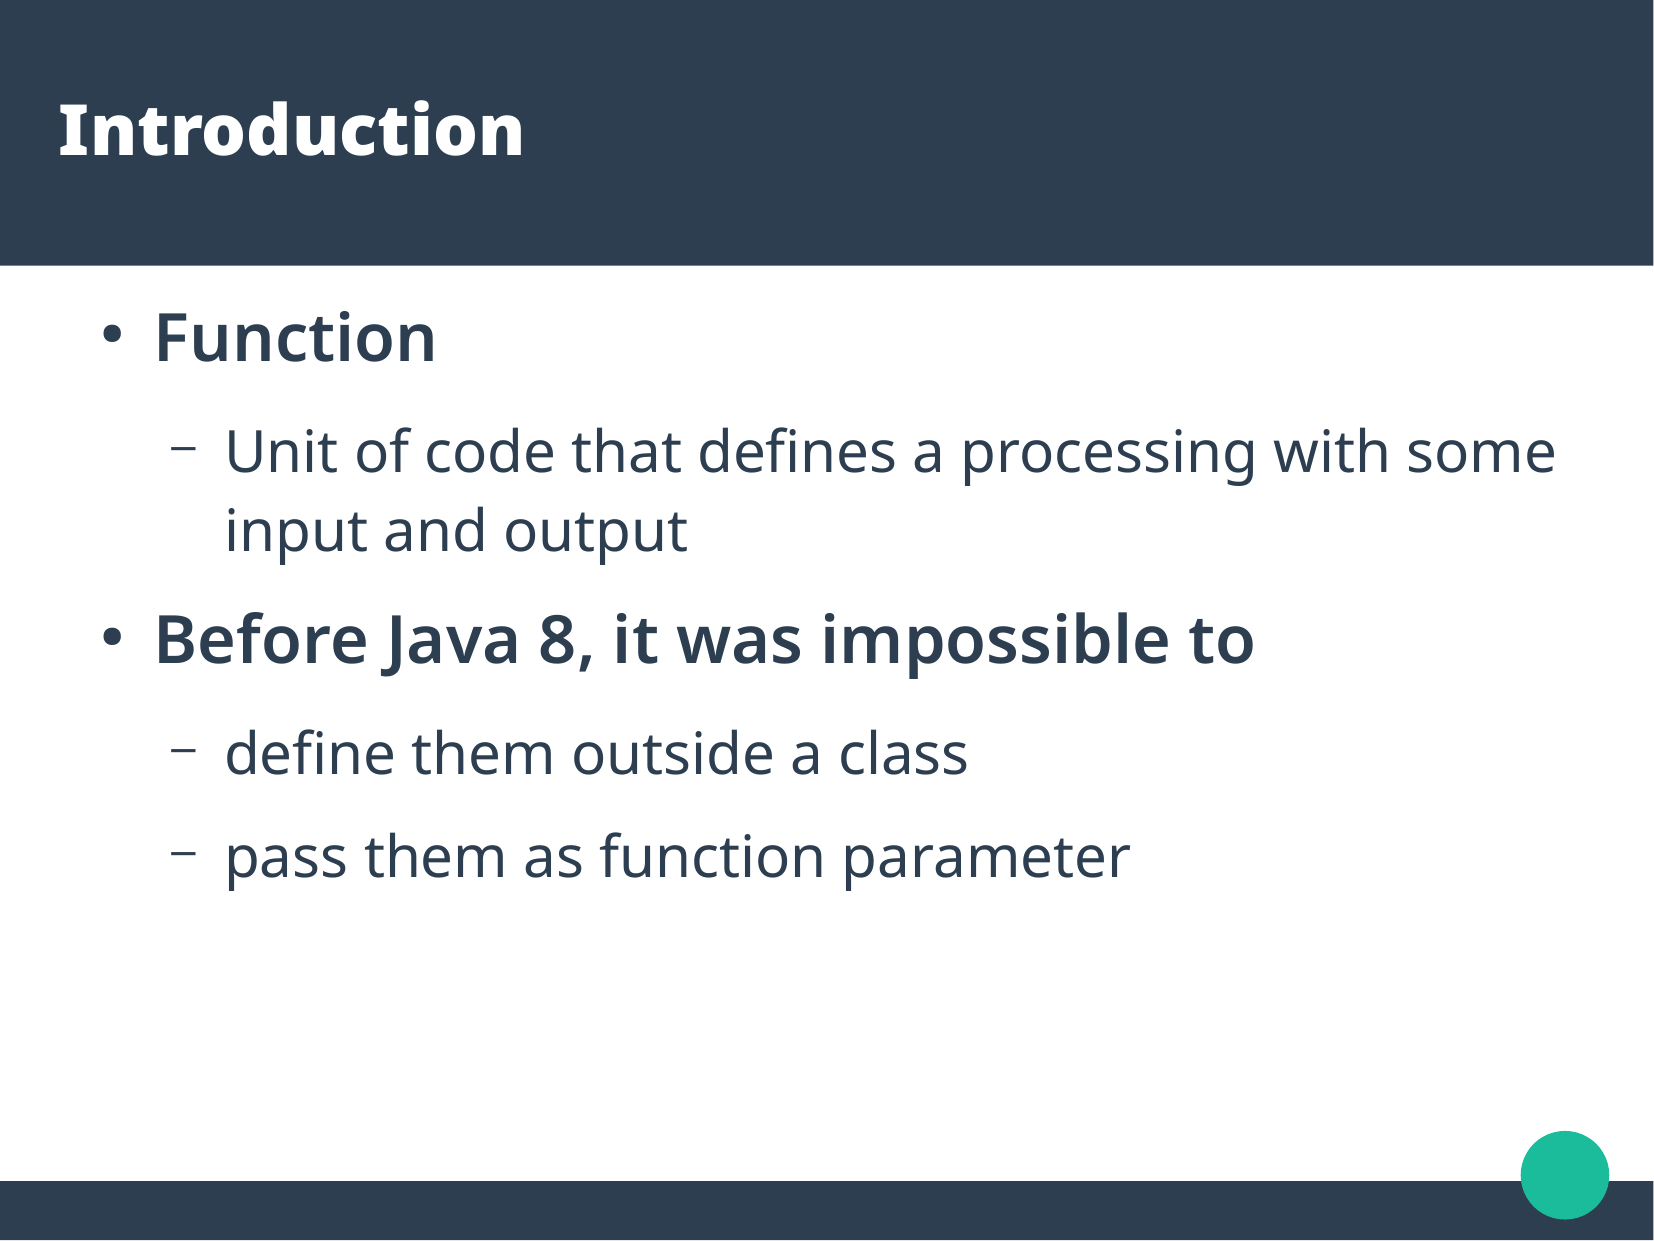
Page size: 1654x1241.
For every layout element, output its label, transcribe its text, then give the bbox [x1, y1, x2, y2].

title Introduction [59, 49, 1595, 207]
list Function Unit of code that defines a processing with some input and output Before Java 8, it was impossible to define them outside a class pass them as function parameter [82, 290, 1571, 1010]
